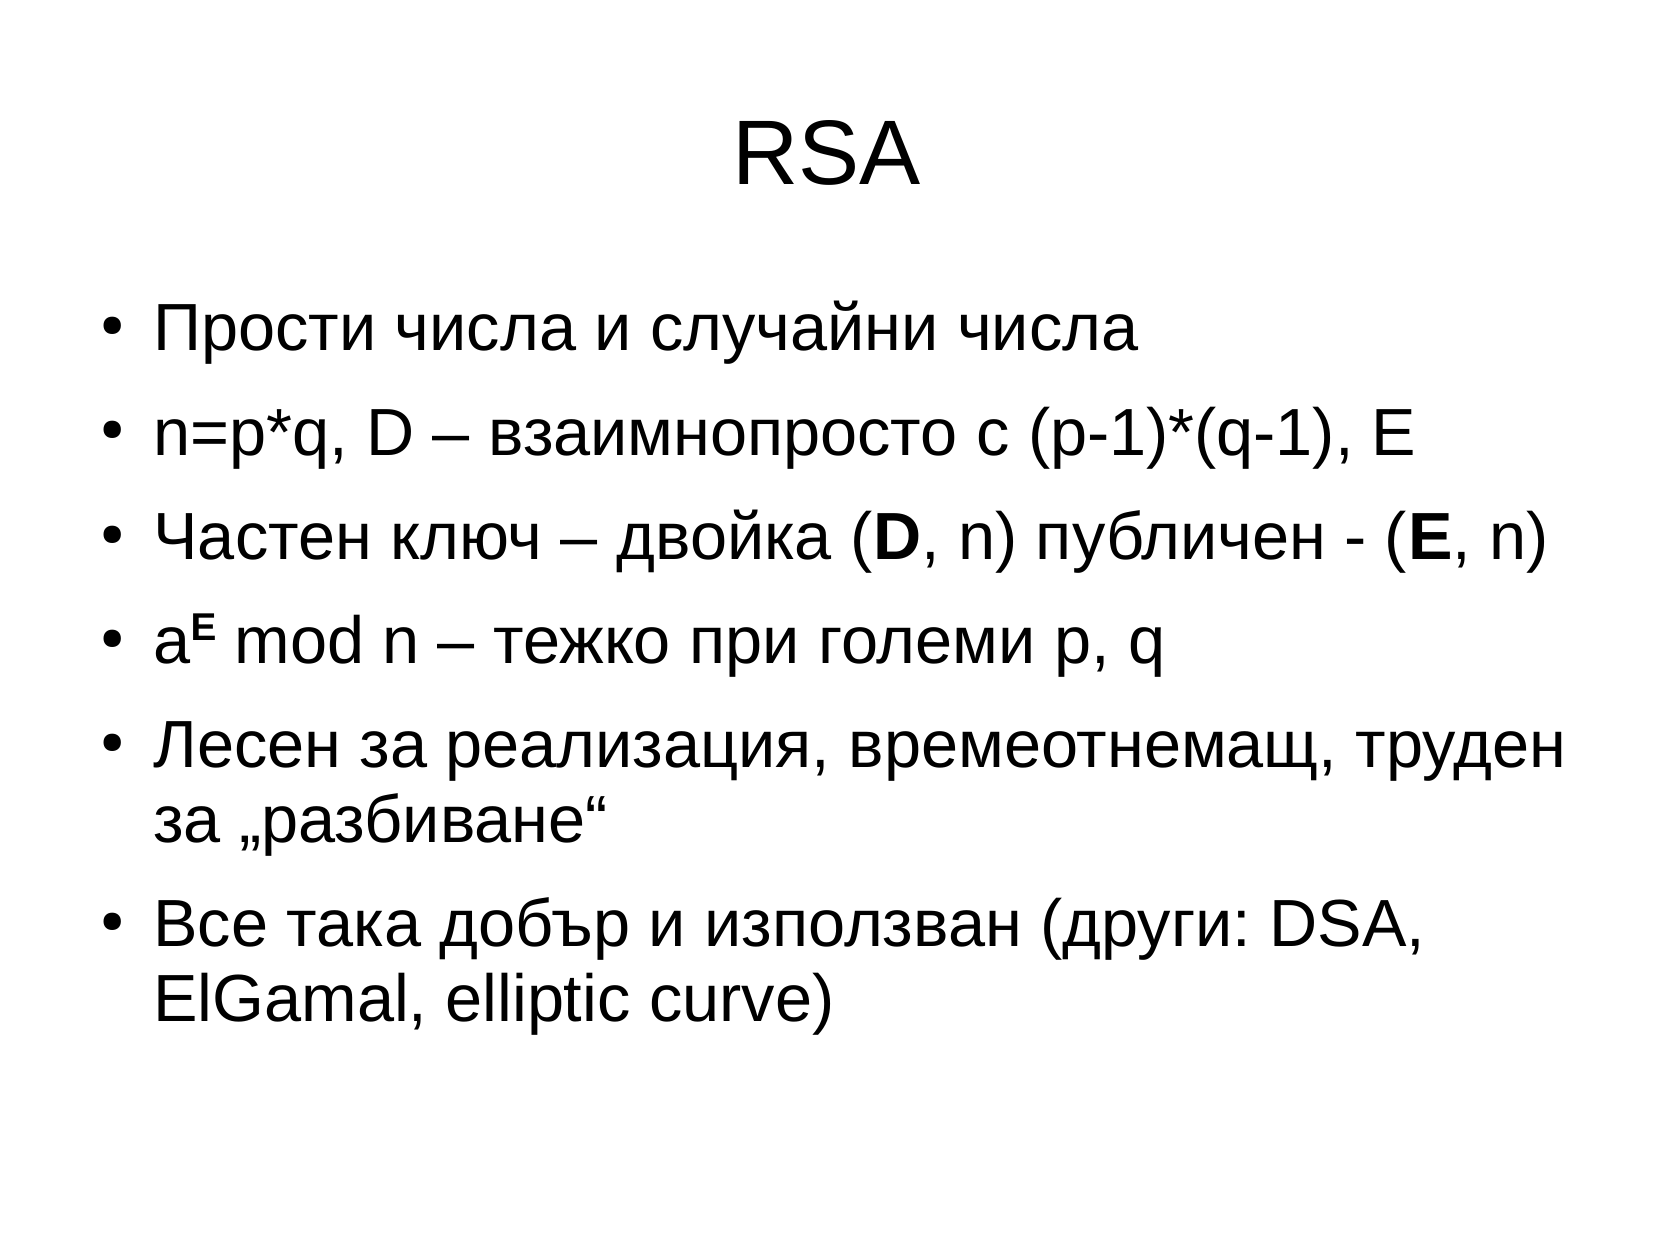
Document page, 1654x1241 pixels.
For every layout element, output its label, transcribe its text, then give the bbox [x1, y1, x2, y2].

title RSA [82, 49, 1571, 257]
list Прости числа и случайни числа n=p*q, D – взаимнопросто с (p-1)*(q-1), E Частен ключ – двойка (D, n) публичен - (E, n) aE mod n – тежко при големи p, q Лесен за реализация, времеотнемащ, труден за „разбиване“ Все така добър и използван (други: DSA, ElGamal, elliptic curve) [82, 290, 1571, 1109]
